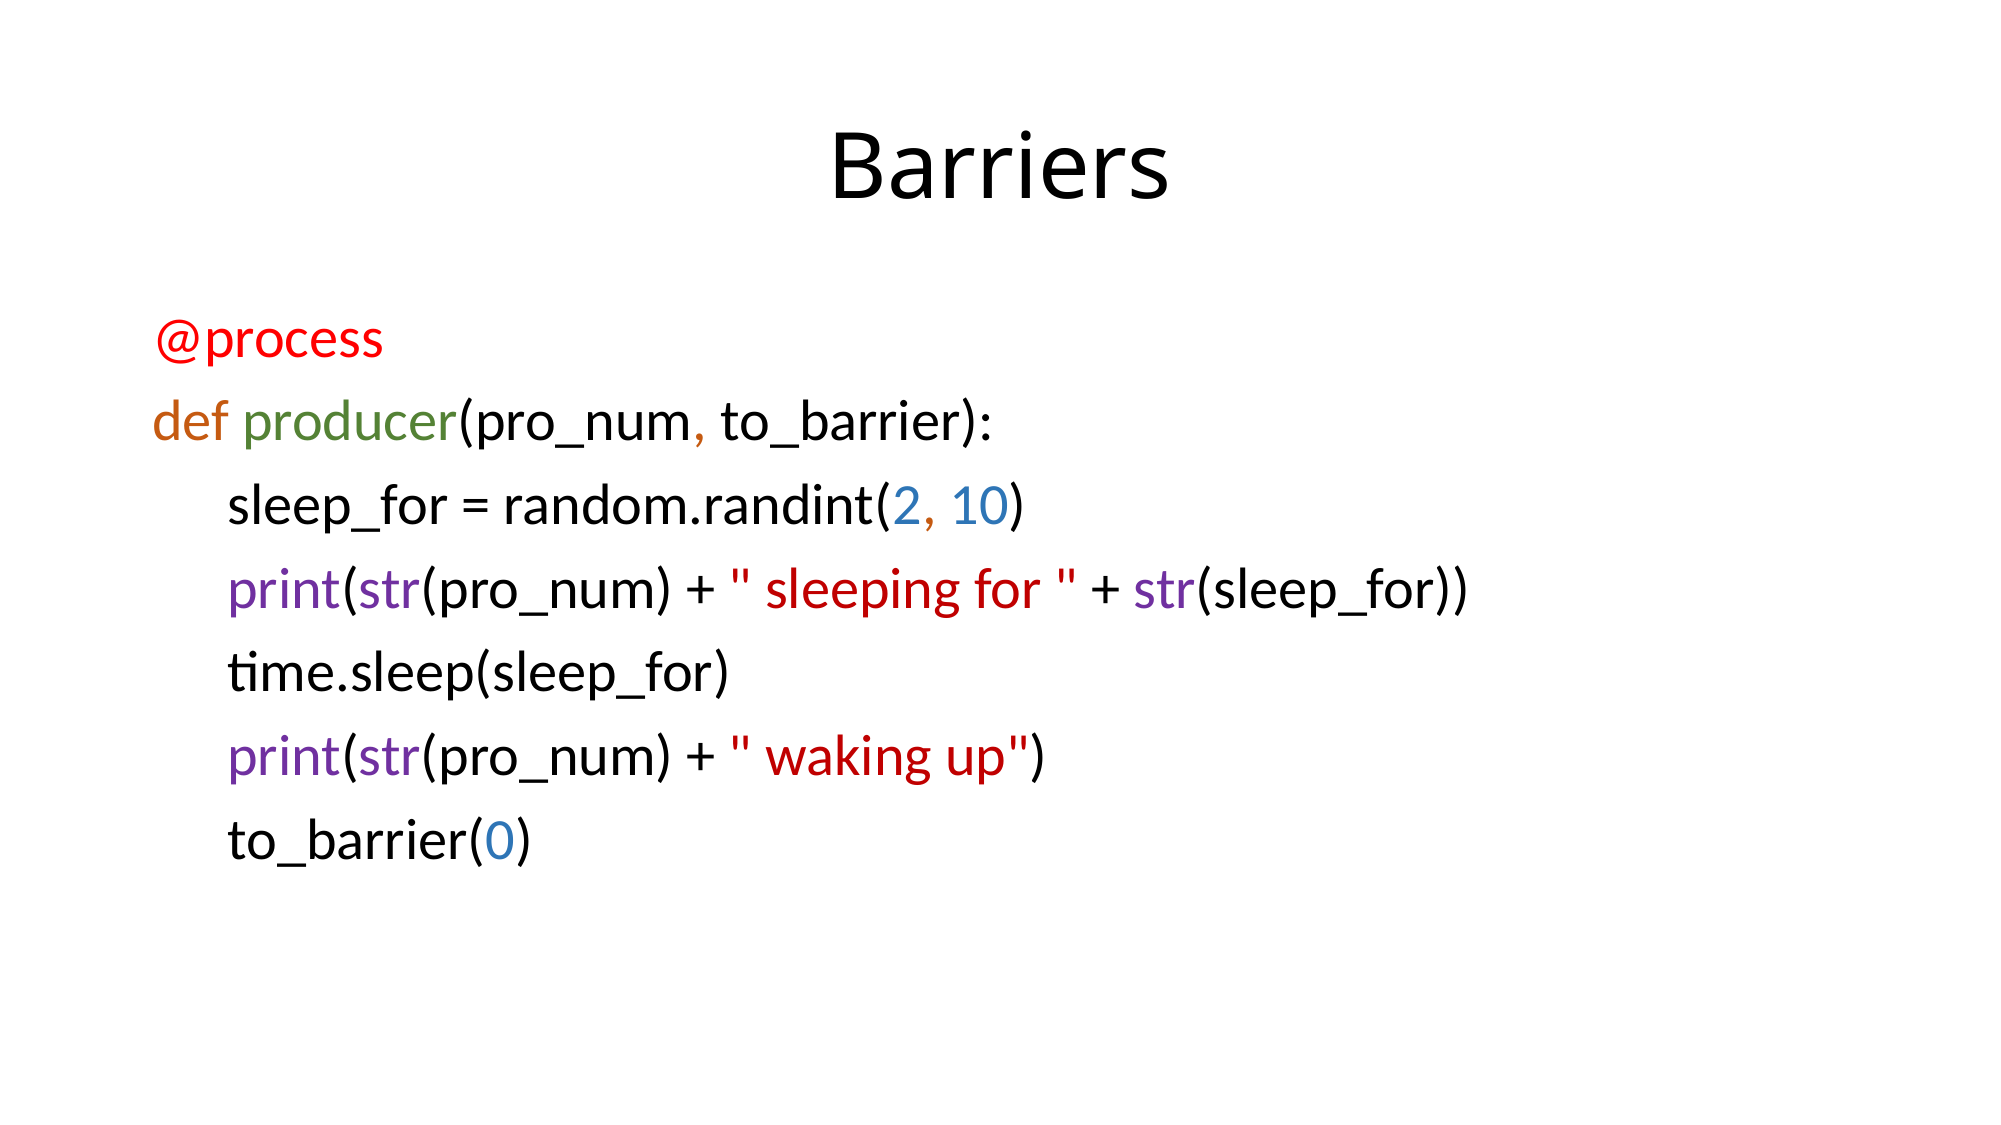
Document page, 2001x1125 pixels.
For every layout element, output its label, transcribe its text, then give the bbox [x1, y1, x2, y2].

title Barriers [137, 59, 1863, 278]
list @process def producer(pro_num, to_barrier): sleep_for = random.randint(2, 10) print(str(pro_num) + " sleeping for " + str(sleep_for)) time.sleep(sleep_for) print(str(pro_num) + " waking up") to_barrier(0) [137, 299, 1863, 1014]
